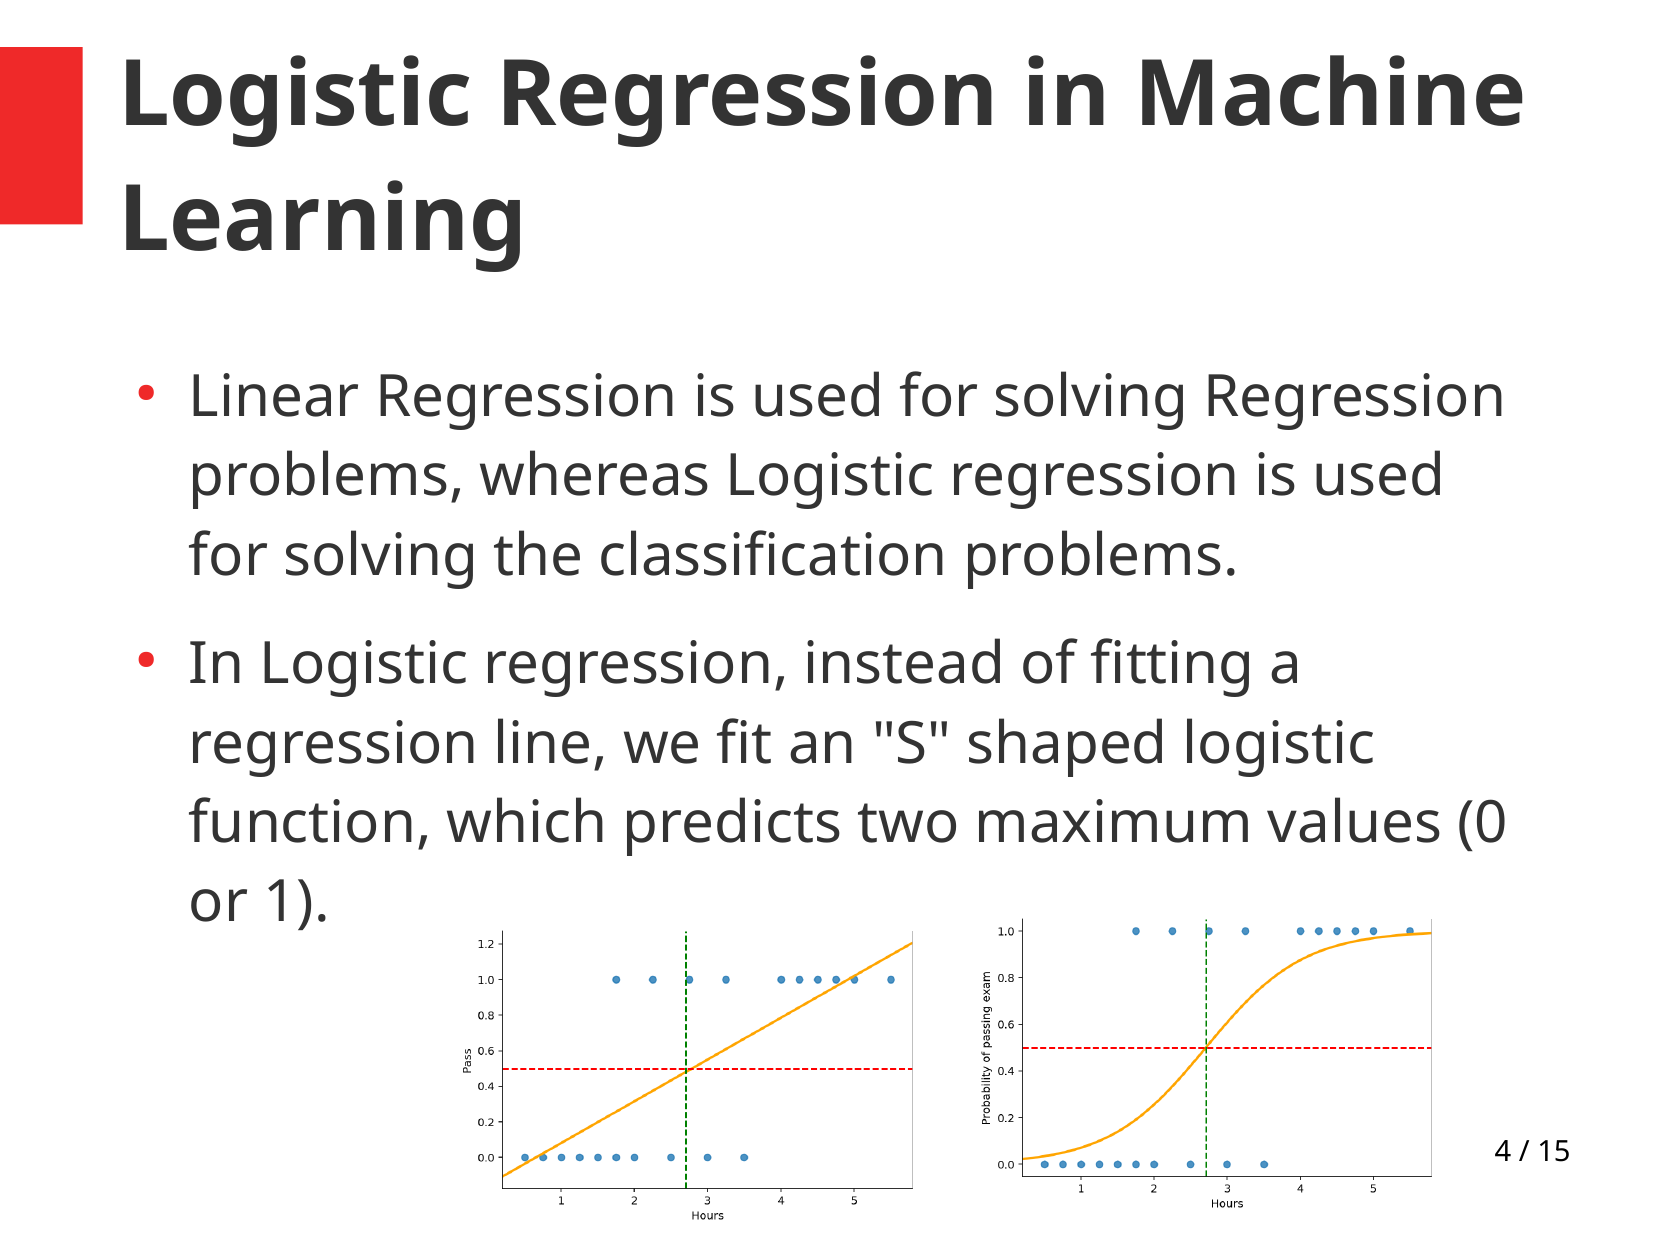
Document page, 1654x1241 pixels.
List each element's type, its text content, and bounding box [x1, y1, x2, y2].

list Linear Regression is used for solving Regression problems, whereas Logistic regression is used for solving the classification problems. In Logistic regression, instead of fitting a regression line, we fit an "S" shaped logistic function, which predicts two maximum values (0 or 1). [118, 354, 1536, 1074]
picture [454, 921, 922, 1229]
title Logistic Regression in Machine Learning [118, 28, 1571, 278]
picture [974, 909, 1441, 1217]
